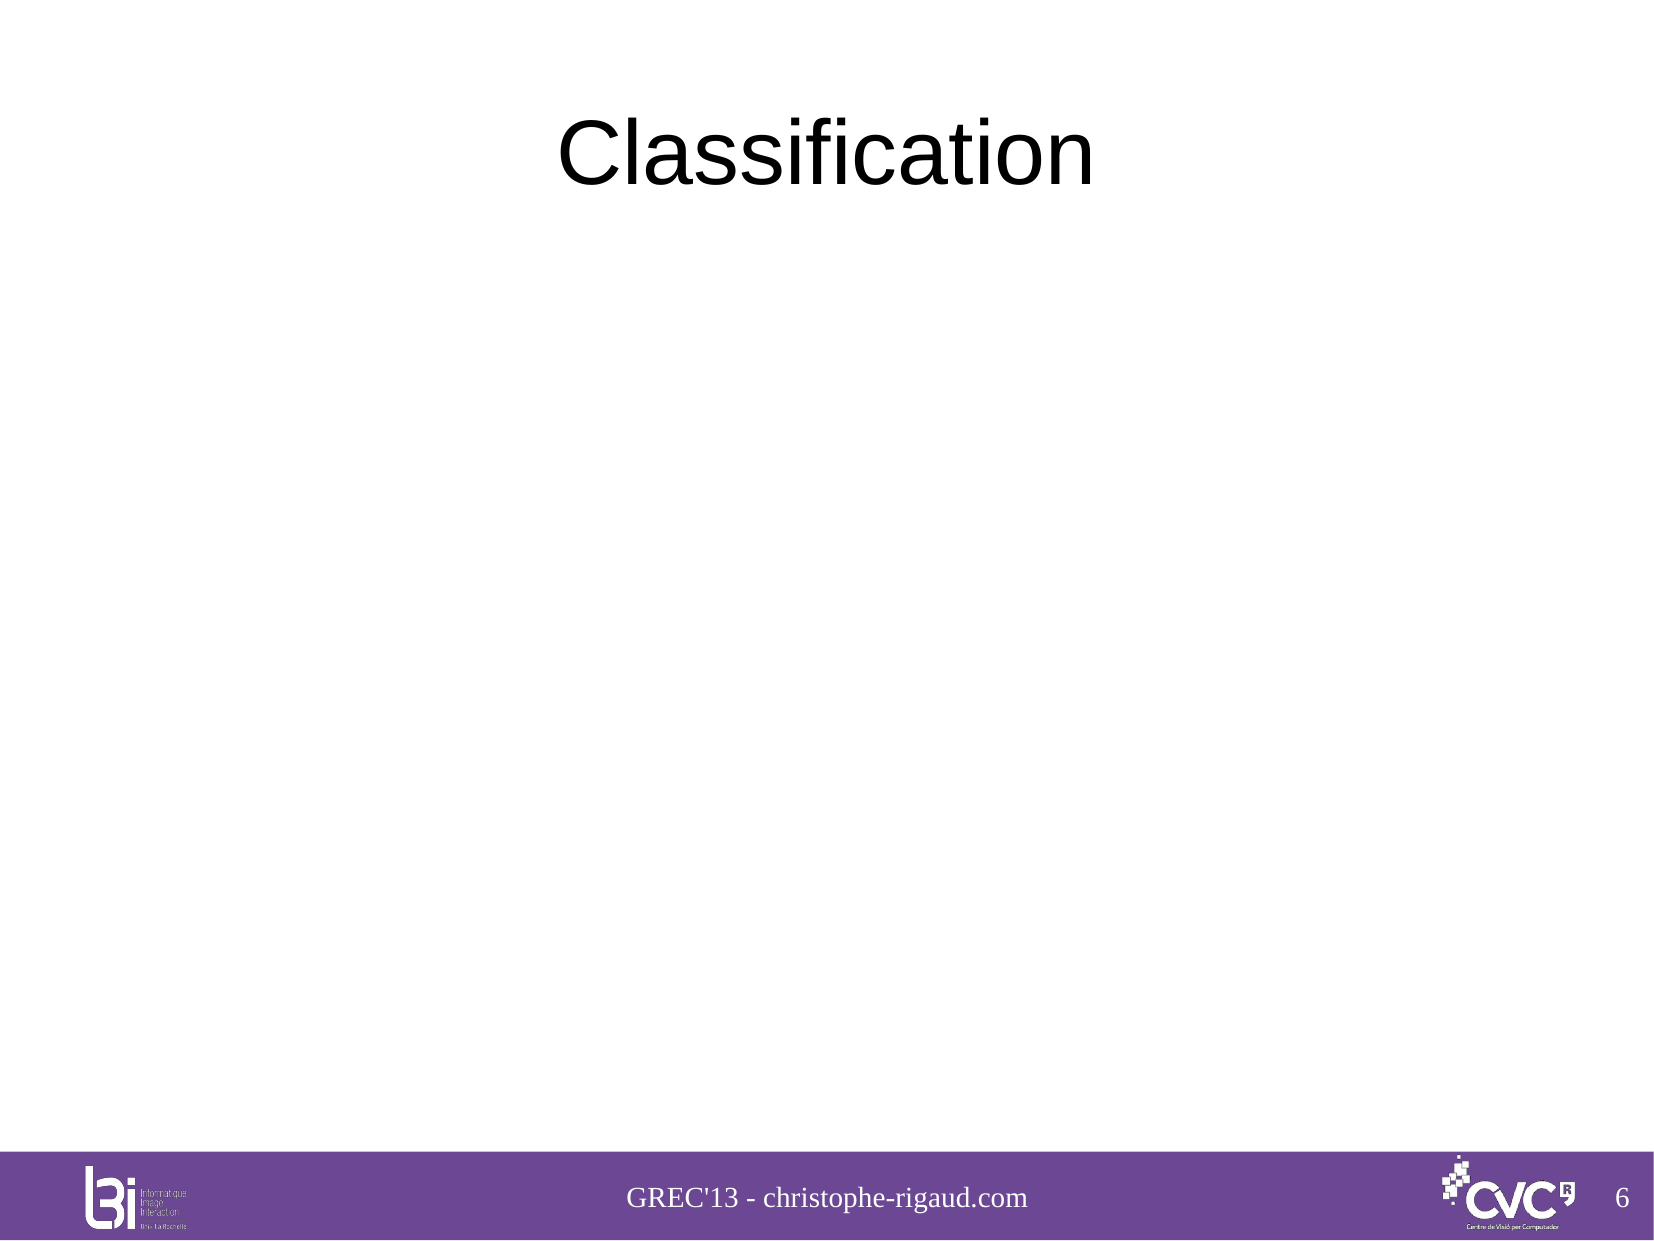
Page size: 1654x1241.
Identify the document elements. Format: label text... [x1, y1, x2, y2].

title Classification [82, 49, 1571, 257]
picture [1438, 1149, 1579, 1232]
picture [58, 1151, 214, 1241]
